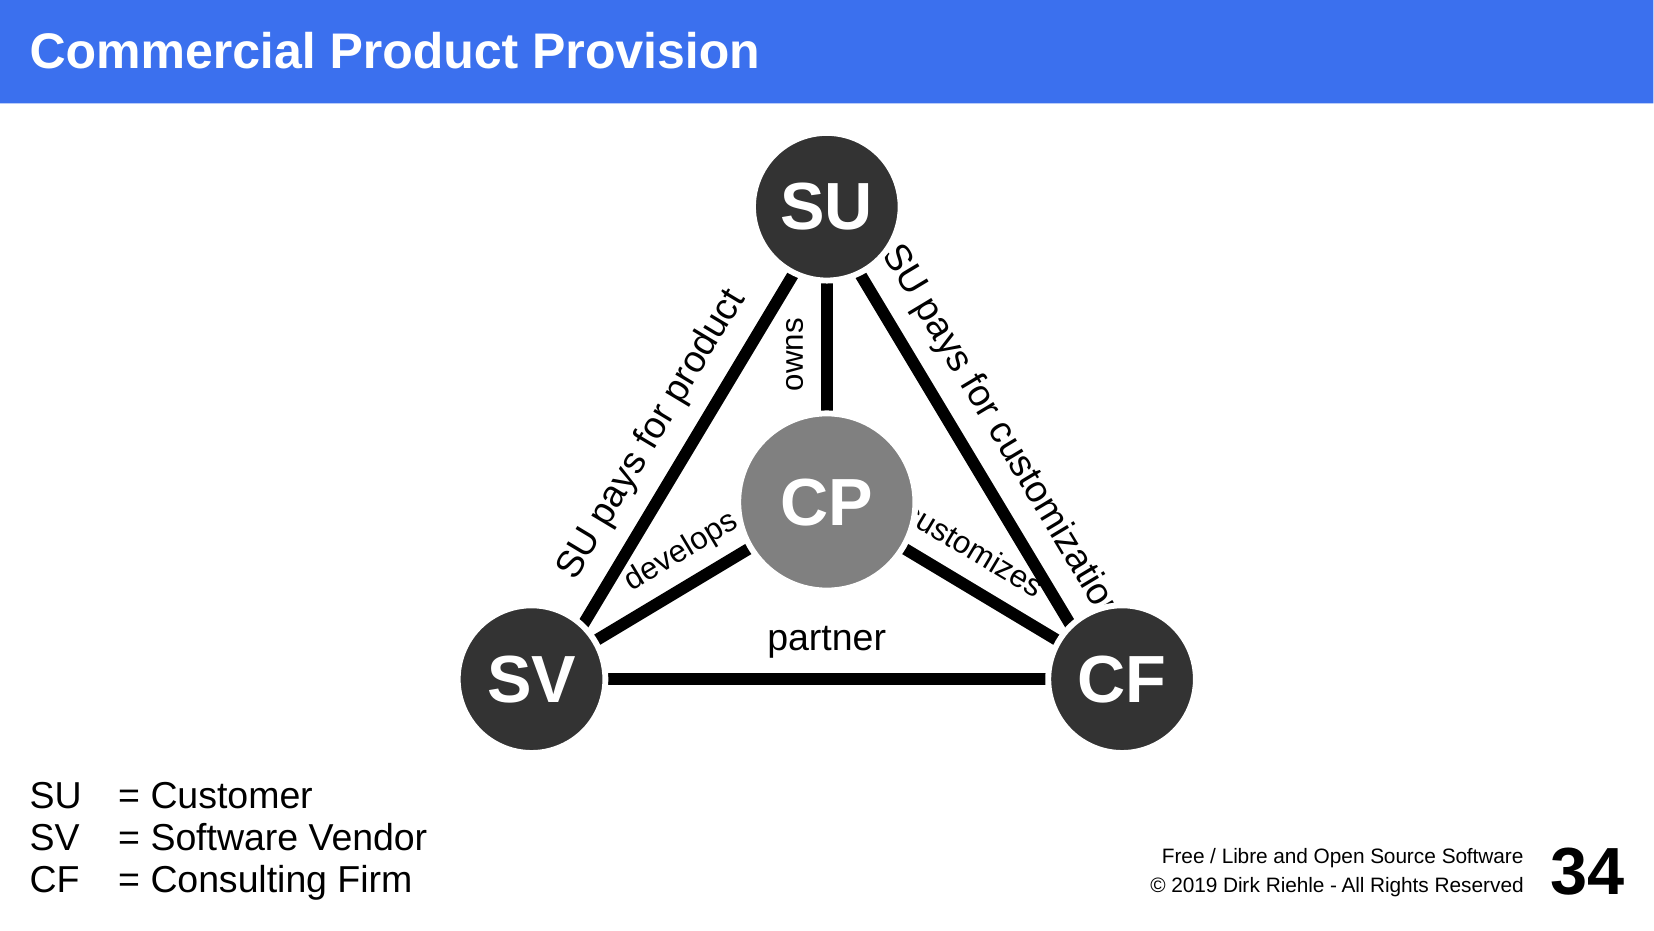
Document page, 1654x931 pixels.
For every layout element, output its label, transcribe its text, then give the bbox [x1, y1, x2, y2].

text_box SU [752, 132, 901, 281]
text_box CP [738, 413, 916, 591]
text_box CF [1048, 605, 1196, 754]
text_box SU = Customer SV = Software Vendor CF = Consulting Firm [0, 693, 1123, 931]
text_box SV [457, 605, 606, 754]
title Commercial Product Provision [0, 0, 1654, 104]
